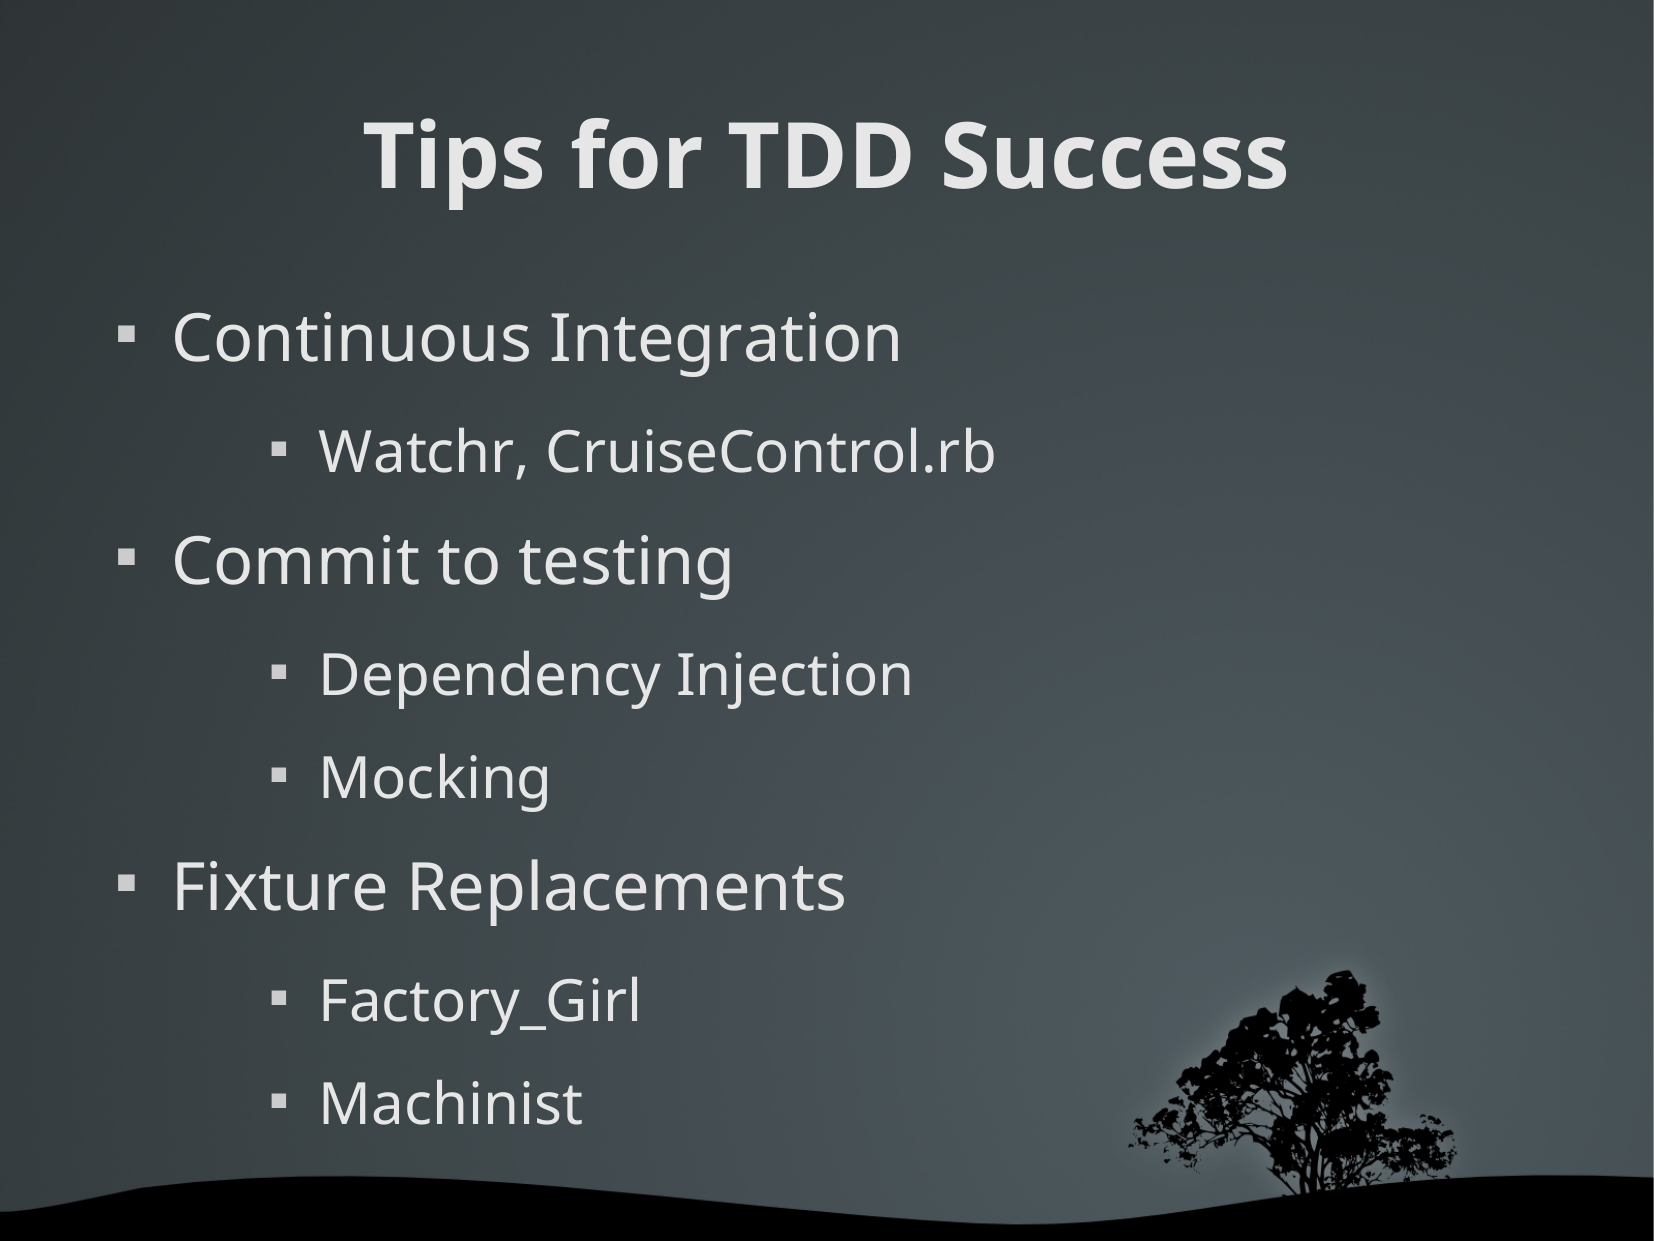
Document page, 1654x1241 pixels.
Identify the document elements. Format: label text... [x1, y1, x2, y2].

picture [0, 0, 1654, 1241]
list Continuous Integration Watchr, CruiseControl.rb Commit to testing Dependency Injection Mocking Fixture Replacements Factory_Girl Machinist [82, 290, 1571, 1113]
title Tips for TDD Success [82, 56, 1571, 250]
